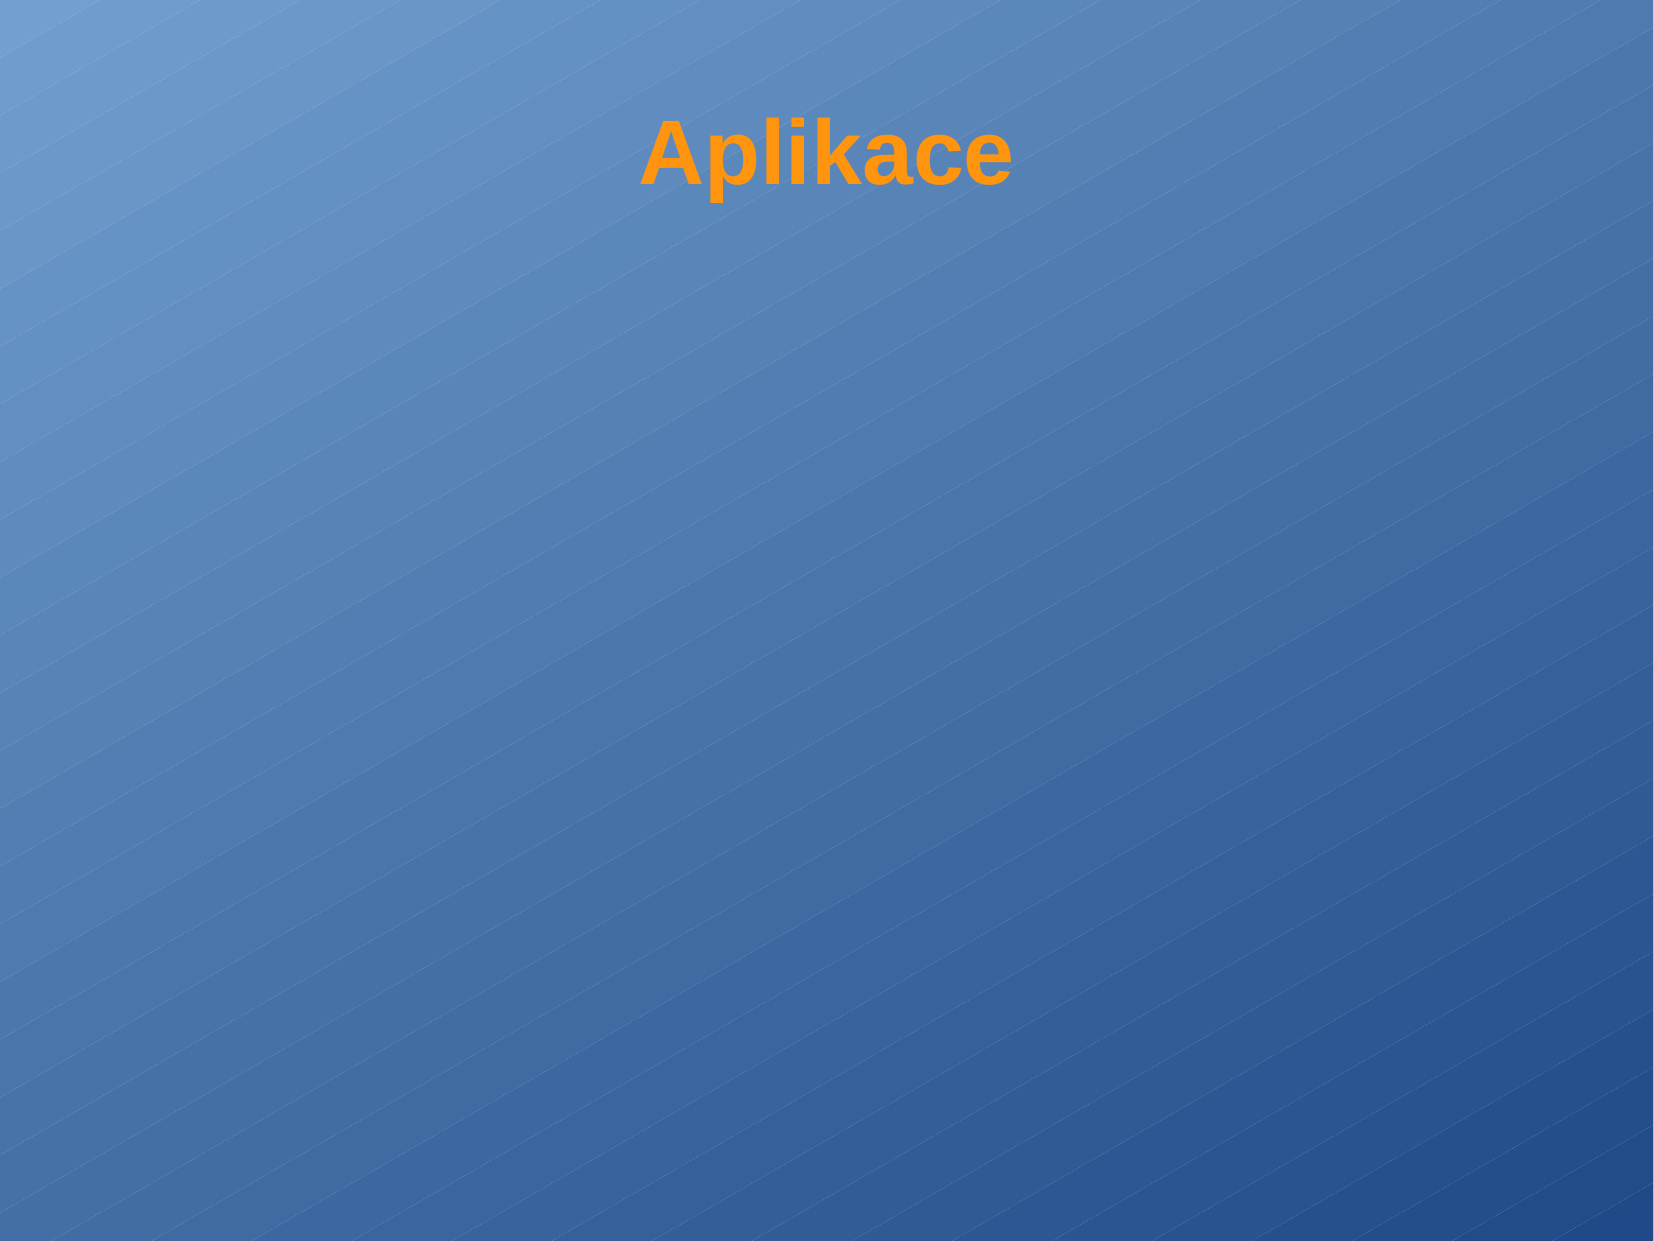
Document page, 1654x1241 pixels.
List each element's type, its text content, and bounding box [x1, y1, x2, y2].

title Aplikace [82, 49, 1571, 257]
